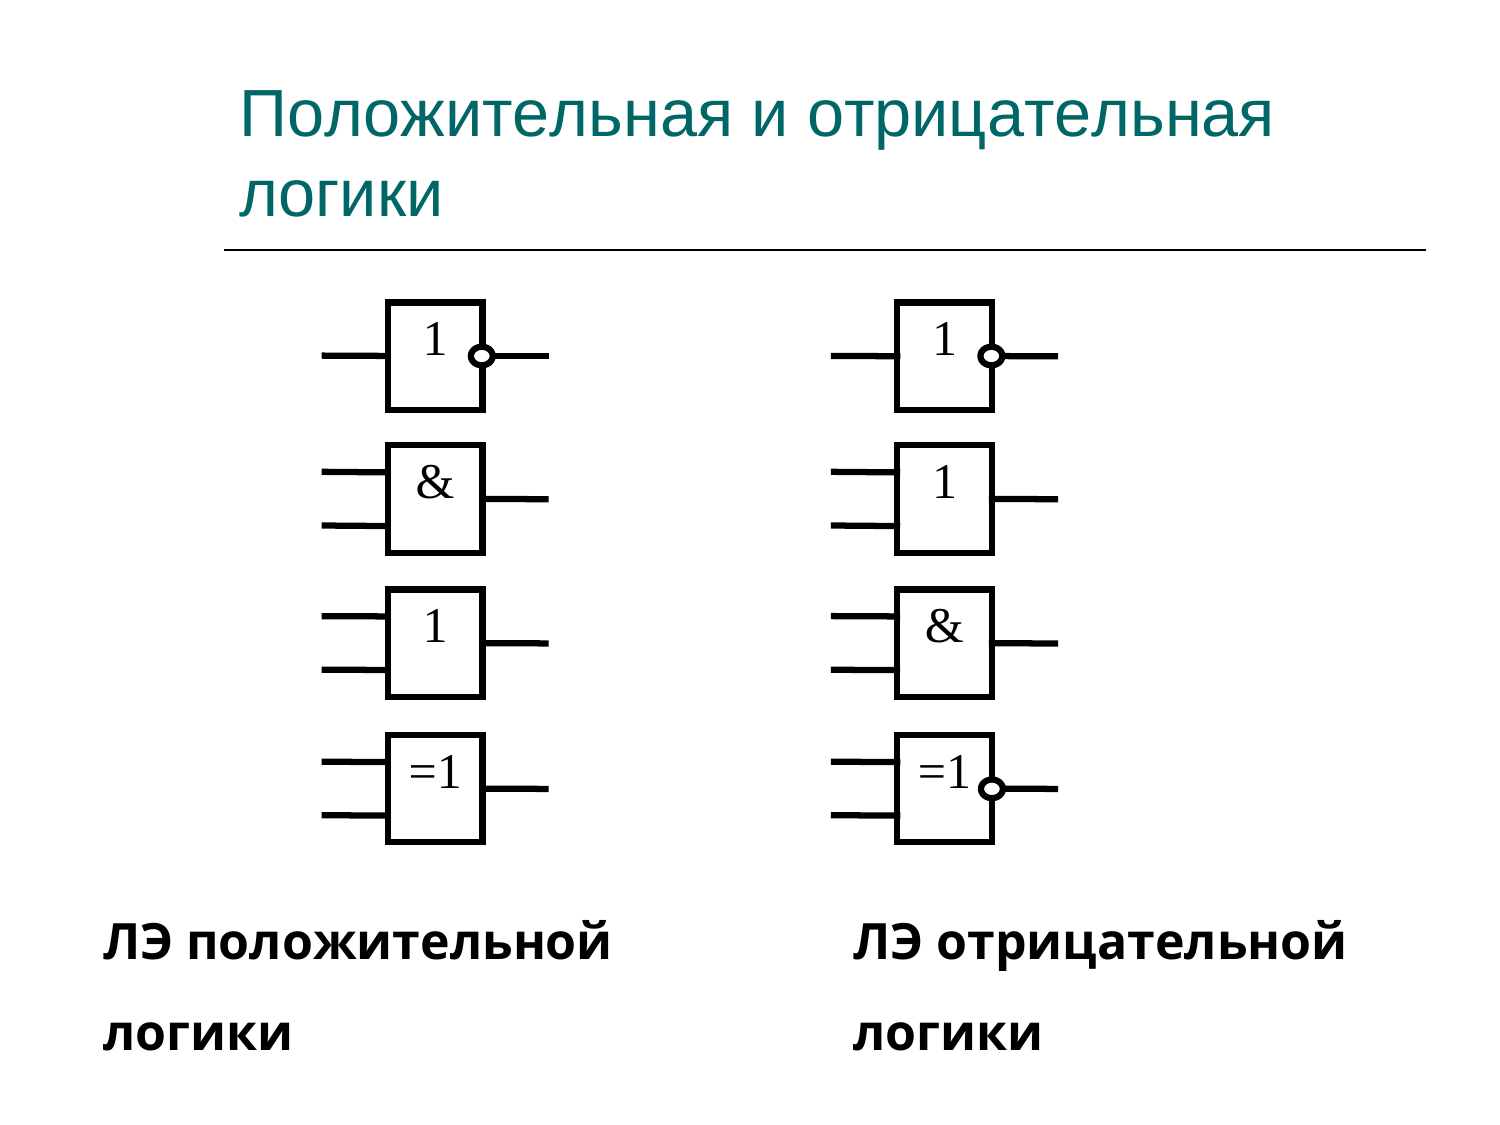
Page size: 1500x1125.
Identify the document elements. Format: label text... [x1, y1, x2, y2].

text_box & [387, 445, 483, 553]
text_box 1 [387, 589, 483, 697]
text_box 1 [897, 302, 992, 410]
text_box [470, 346, 493, 366]
title Положительная и отрицательная логики [224, 49, 1425, 237]
text_box 1 [387, 302, 483, 410]
text_box [980, 346, 1003, 366]
text_box [980, 779, 1003, 799]
text_box =1 [897, 735, 992, 843]
text_box 1 [897, 445, 993, 553]
text_box ЛЭ положительной ЛЭ отрицательной логики логики [88, 810, 1453, 1069]
text_box =1 [387, 735, 483, 843]
text_box & [897, 589, 993, 697]
